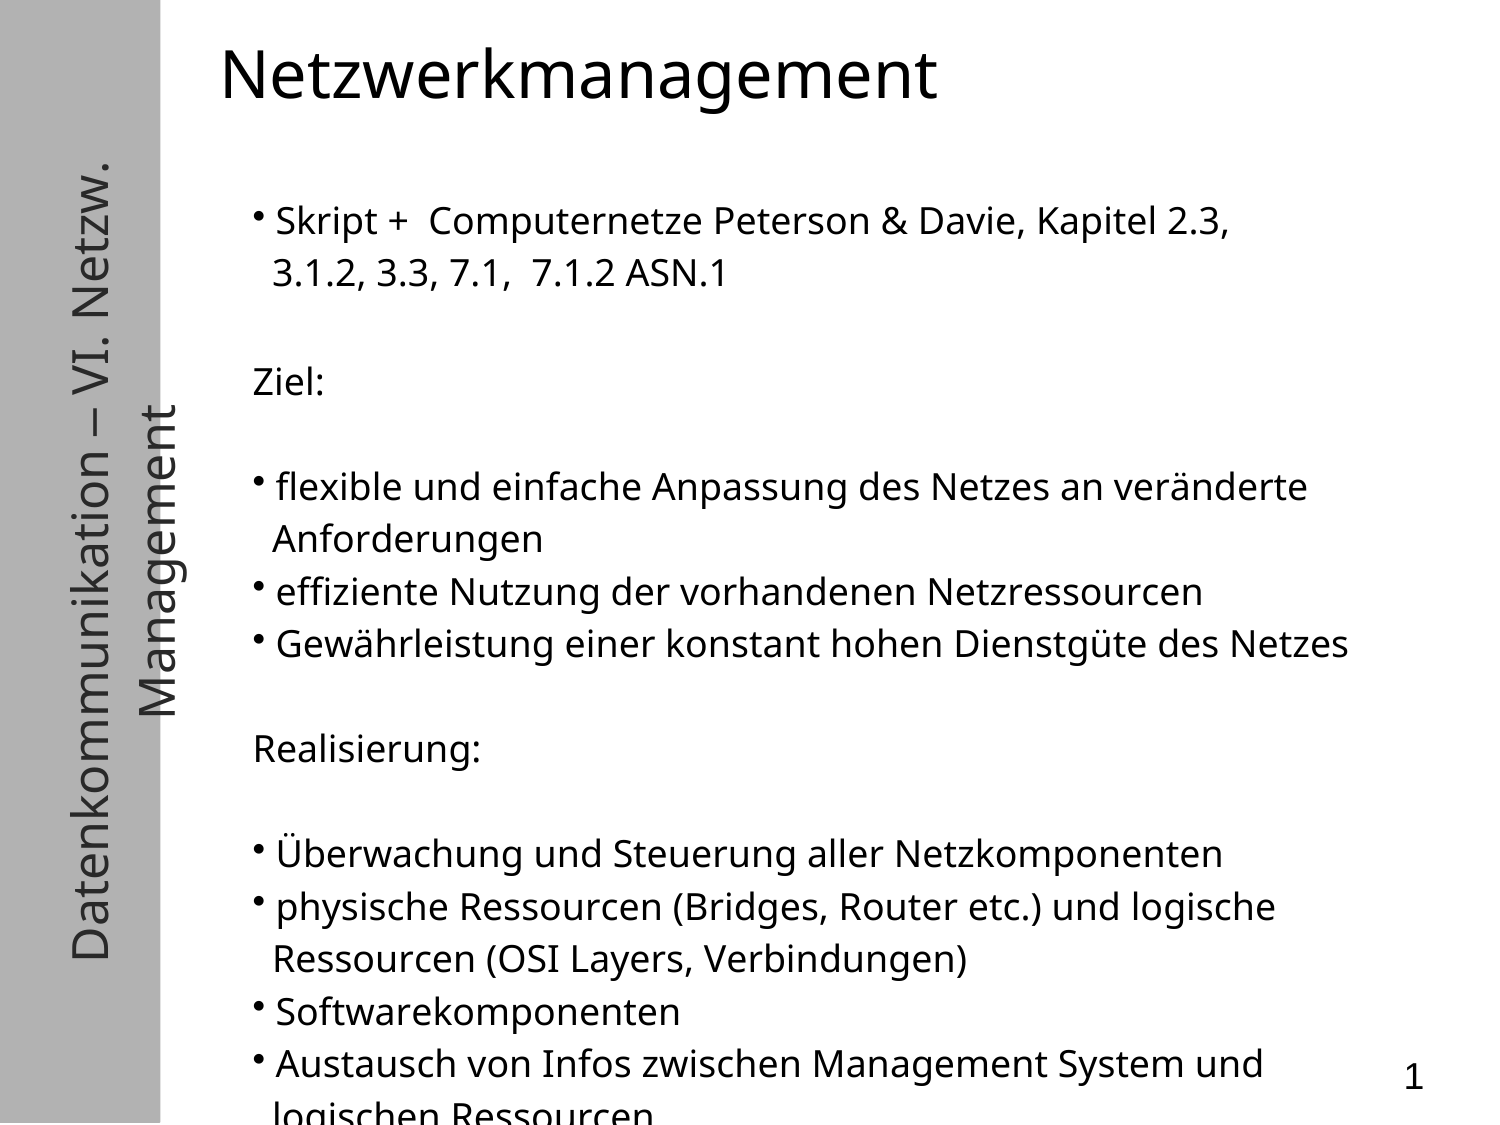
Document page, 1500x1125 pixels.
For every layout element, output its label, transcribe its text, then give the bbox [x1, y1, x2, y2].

text_box [0, 0, 160, 1123]
text_box Datenkommunikation – VI. Netzw. Management [47, 1, 178, 1124]
text_box Skript + Computernetze Peterson & Davie, Kapitel 2.3, 3.1.2, 3.3, 7.1, 7.1.2 ASN.1 Ziel: flexible und einfache Anpassung des Netzes an veränderte Anforderungen effiziente Nutzung der vorhandenen Netzressourcen Gewährleistung einer konstant hohen Dienstgüte des Netzes Realisierung: Überwachung und Steuerung aller Netzkomponenten physische Ressourcen (Bridges, Router etc.) und logische Ressourcen (OSI Layers, Verbindungen) Softwarekomponenten Austausch von Infos zwischen Management System und logischen Ressourcen [237, 187, 1448, 1064]
text_box <number> [1403, 1056, 1479, 1106]
text_box Netzwerkmanagement [231, 25, 928, 121]
